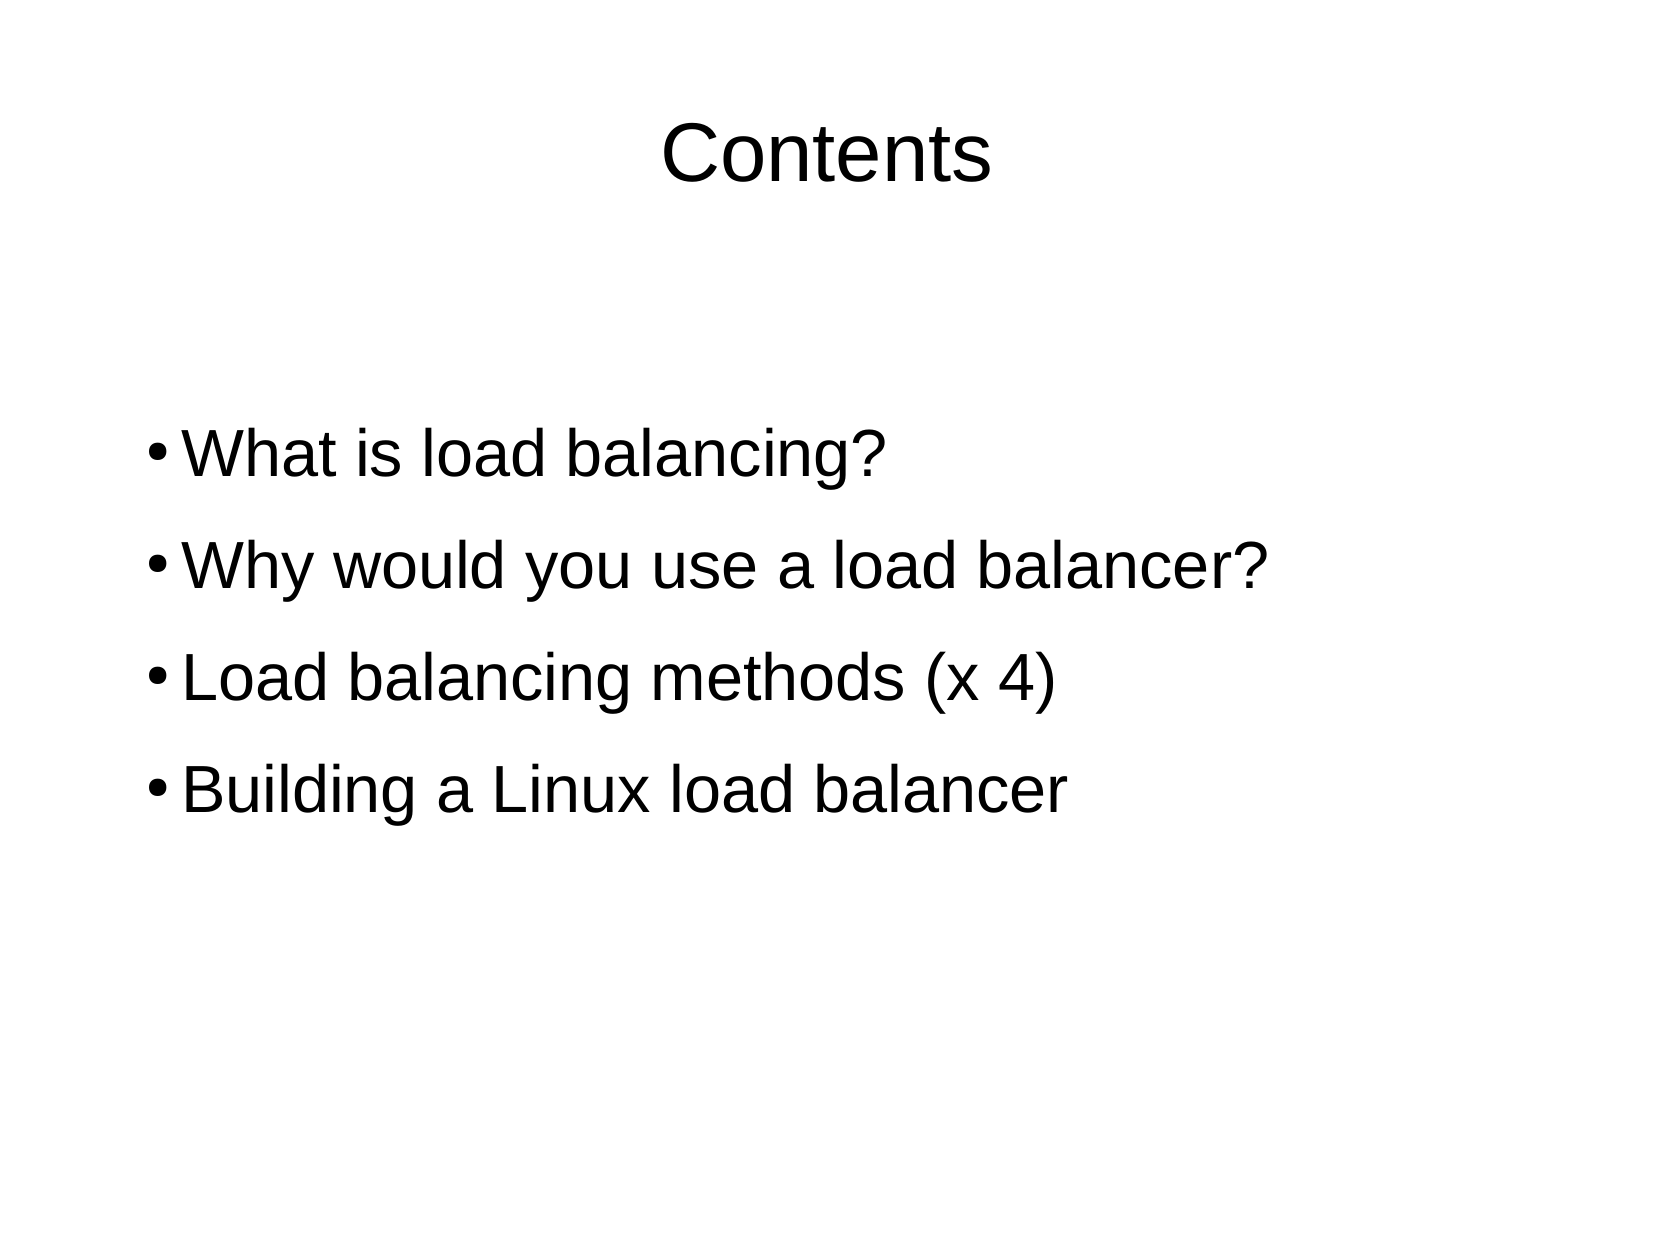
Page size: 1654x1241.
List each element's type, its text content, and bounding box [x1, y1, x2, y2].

title Contents [82, 49, 1571, 257]
text_box What is load balancing? Why would you use a load balancer? Load balancing methods (x 4) Building a Linux load balancer [130, 371, 1285, 835]
